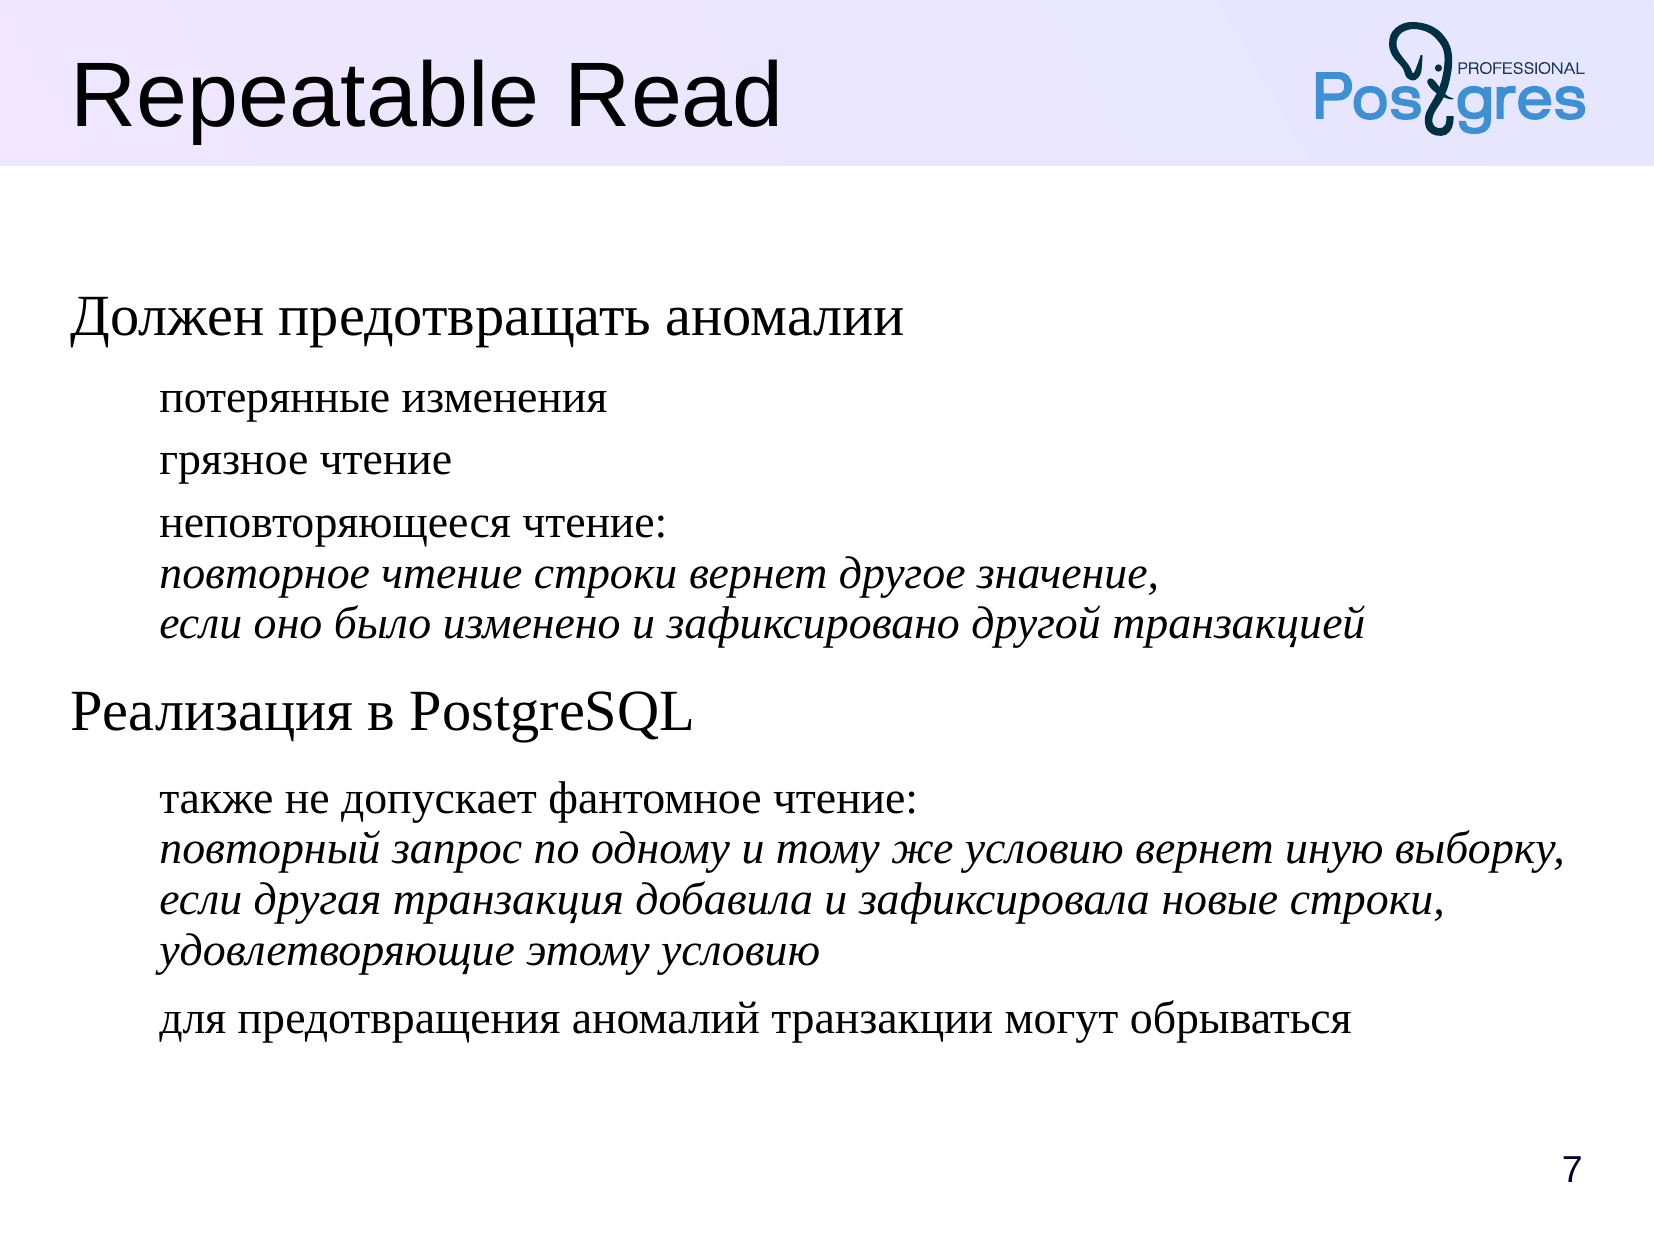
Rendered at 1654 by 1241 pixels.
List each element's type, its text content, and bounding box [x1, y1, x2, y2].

title Repeatable Read [70, 43, 1241, 147]
list Должен предотвращать аномалии потерянные изменения грязное чтение неповторяющееся чтение: повторное чтение строки вернет другое значение, если оно было изменено и зафиксировано другой транзакцией Реализация в PostgreSQL также не допускает фантомное чтение: повторный запрос по одному и тому же условию вернет иную выборку, если другая транзакция добавила и зафиксировала новые строки, удовлетворяющие этому условию для предотвращения аномалий транзакции могут обрываться [70, 283, 1583, 1141]
